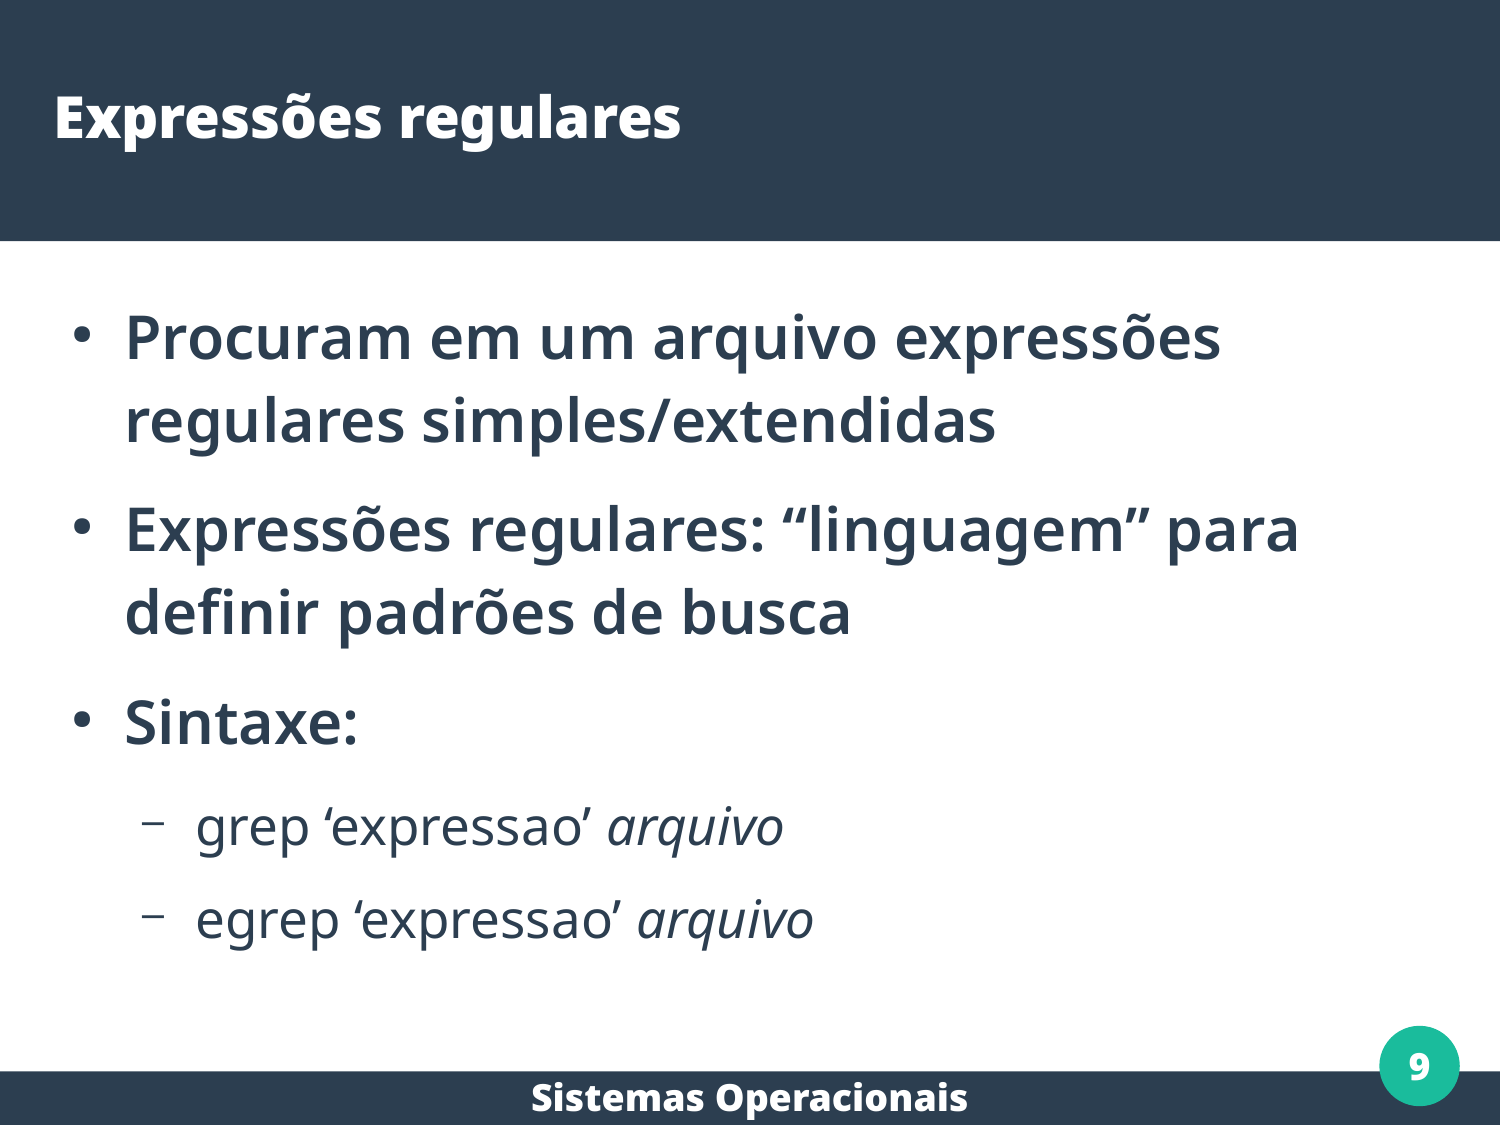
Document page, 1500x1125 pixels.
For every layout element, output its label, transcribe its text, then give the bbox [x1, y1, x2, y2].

title Expressões regulares [53, 44, 1447, 188]
list Procuram em um arquivo expressões regulares simples/extendidas Expressões regulares: “linguagem” para definir padrões de busca Sintaxe: grep ‘expressao’ arquivo egrep ‘expressao’ arquivo [53, 294, 1447, 1045]
